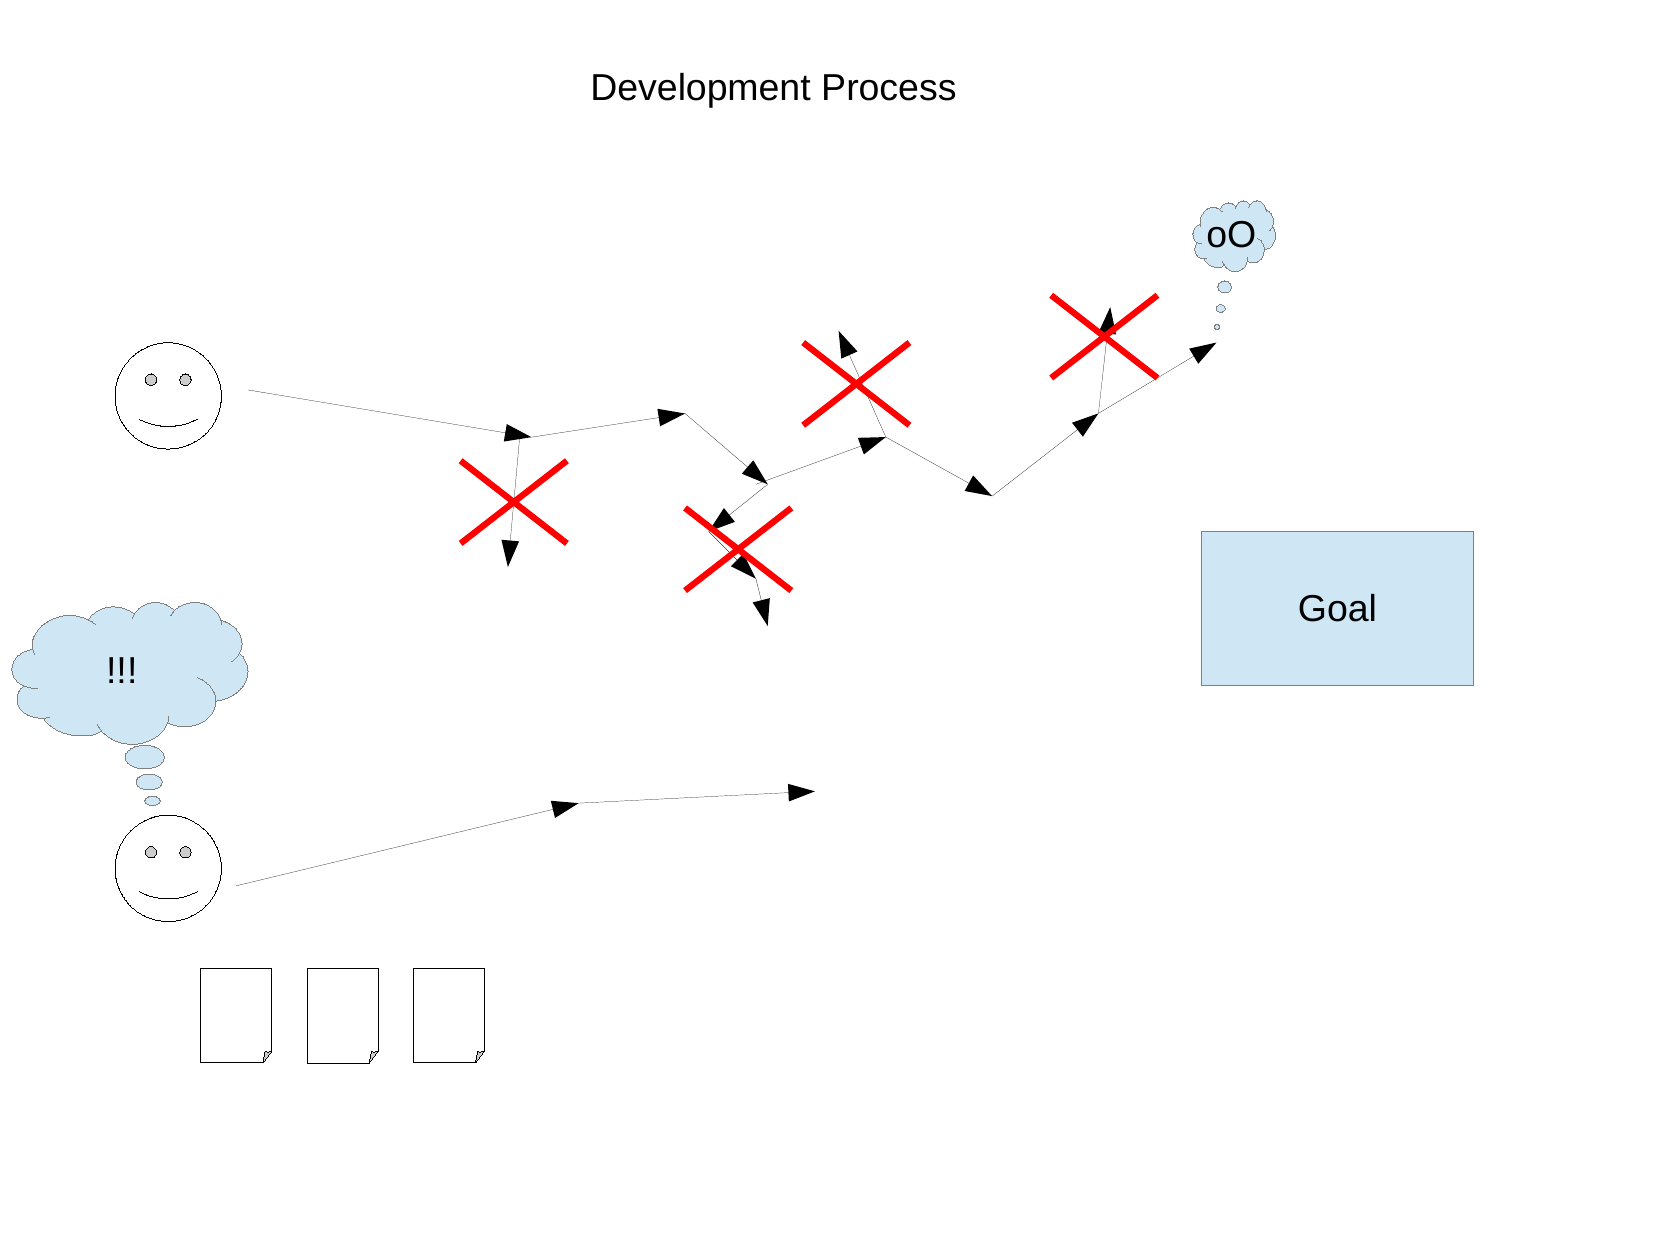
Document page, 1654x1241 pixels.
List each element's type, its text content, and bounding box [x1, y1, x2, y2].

text_box [115, 815, 222, 922]
text_box oO [1192, 200, 1276, 272]
text_box oO [1216, 304, 1226, 313]
text_box !!! [11, 602, 249, 769]
text_box oO [1217, 280, 1232, 293]
text_box [413, 968, 485, 1063]
text_box [115, 342, 222, 450]
text_box Development Process [575, 59, 973, 117]
text_box Goal [1201, 531, 1474, 686]
text_box [307, 968, 379, 1064]
text_box [200, 968, 272, 1063]
text_box !!! [144, 796, 161, 806]
text_box !!! [136, 774, 163, 790]
